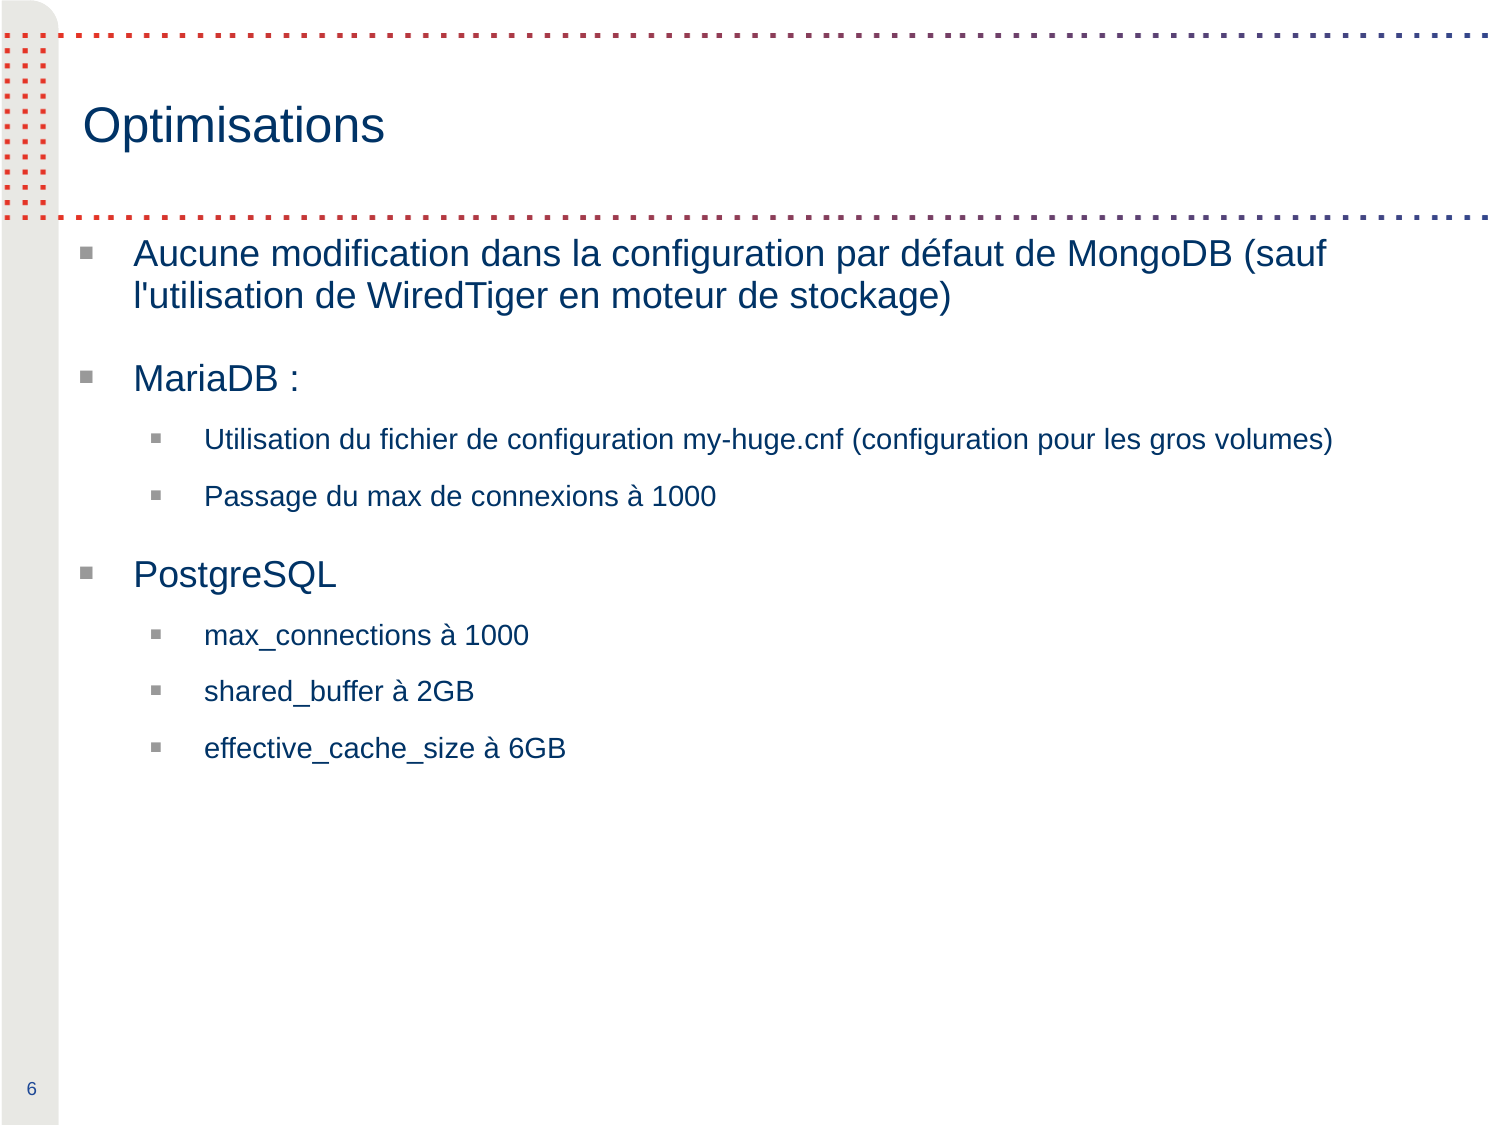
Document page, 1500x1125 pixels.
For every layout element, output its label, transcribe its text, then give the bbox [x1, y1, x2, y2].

list Aucune modification dans la configuration par défaut de MongoDB (sauf l'utilisation de WiredTiger en moteur de stockage) MariaDB : Utilisation du fichier de configuration my-huge.cnf (configuration pour les gros volumes) Passage du max de connexions à 1000 PostgreSQL max_connections à 1000 shared_buffer à 2GB effective_cache_size à 6GB [62, 232, 1438, 1071]
picture [0, 33, 1500, 220]
title Optimisations [82, 50, 1465, 200]
